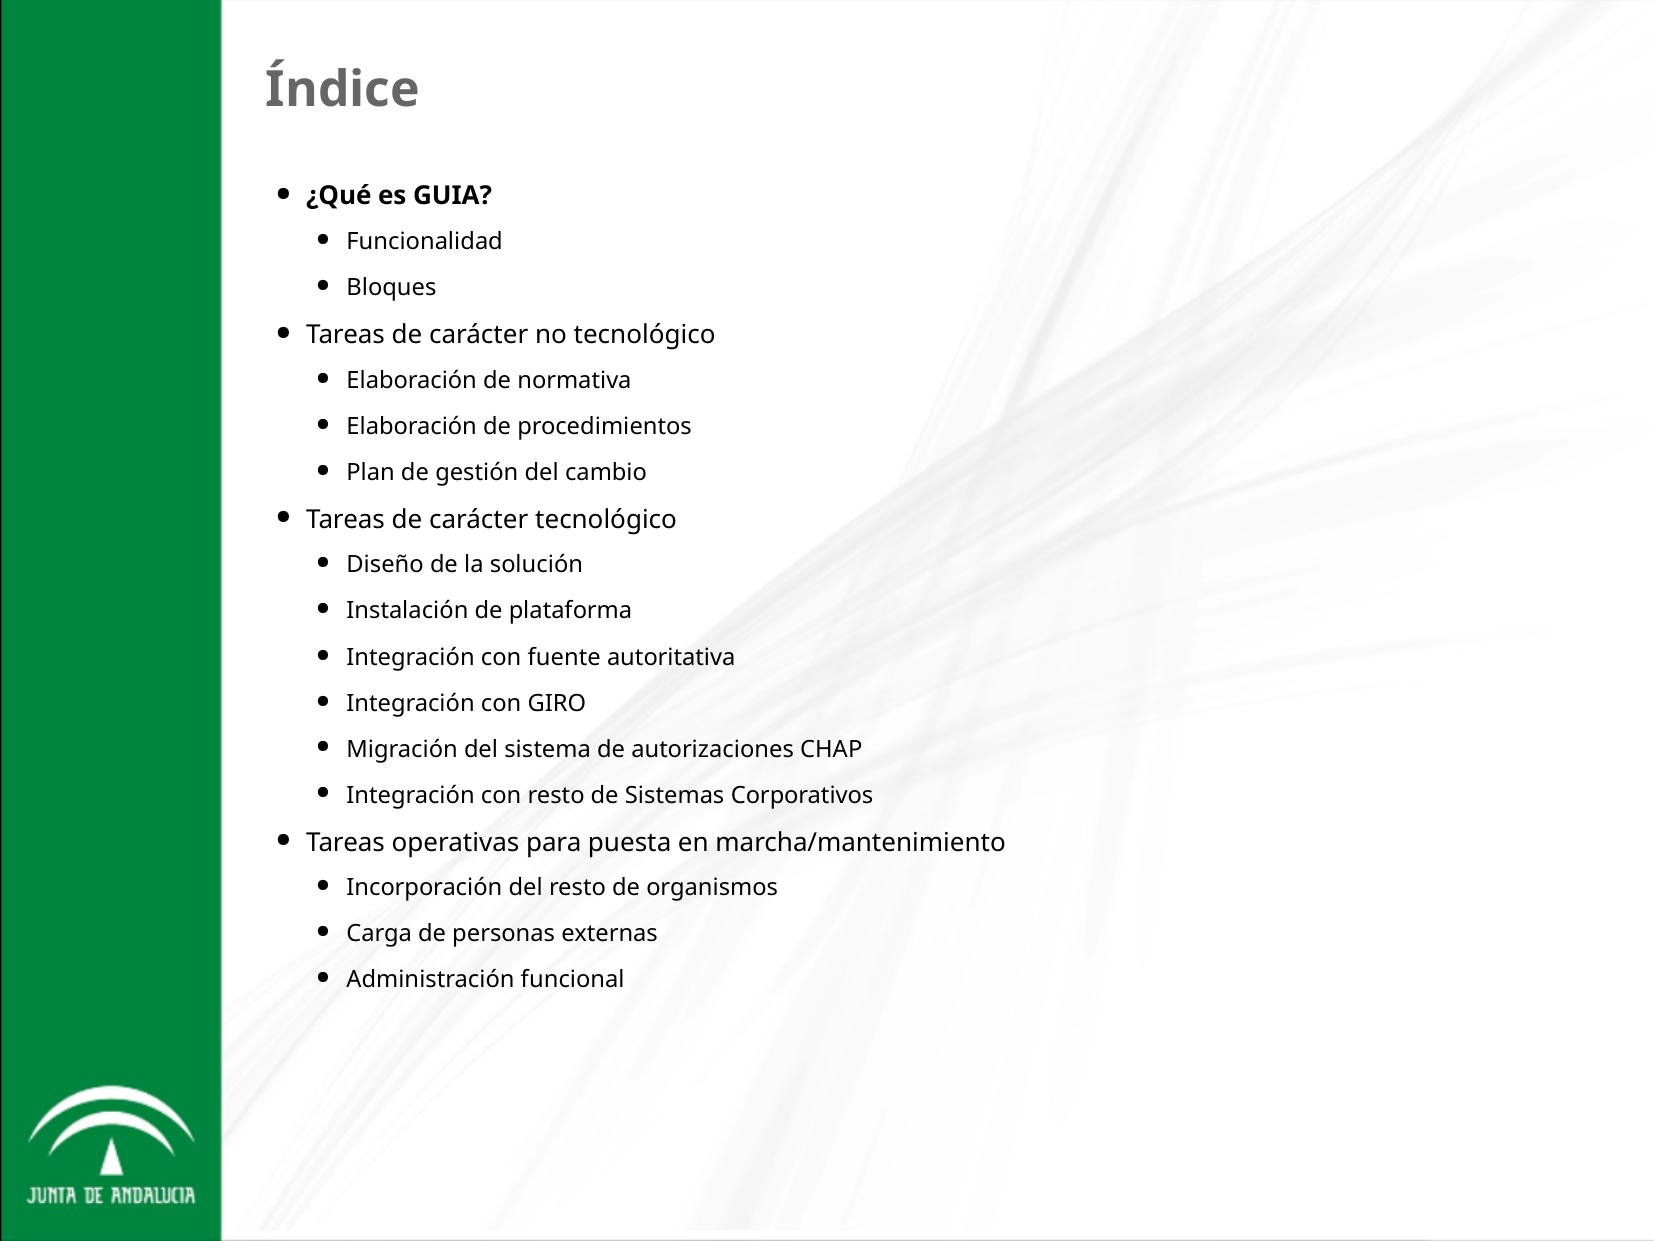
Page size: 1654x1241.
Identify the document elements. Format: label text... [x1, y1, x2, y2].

title Índice [265, 37, 1571, 136]
list ¿Qué es GUIA? Funcionalidad Bloques Tareas de carácter no tecnológico Elaboración de normativa Elaboración de procedimientos Plan de gestión del cambio Tareas de carácter tecnológico Diseño de la solución Instalación de plataforma Integración con fuente autoritativa Integración con GIRO Migración del sistema de autorizaciones CHAP Integración con resto de Sistemas Corporativos Tareas operativas para puesta en marcha/mantenimiento Incorporación del resto de organismos Carga de personas externas Administración funcional [265, 177, 1571, 996]
picture [0, 0, 1654, 1241]
